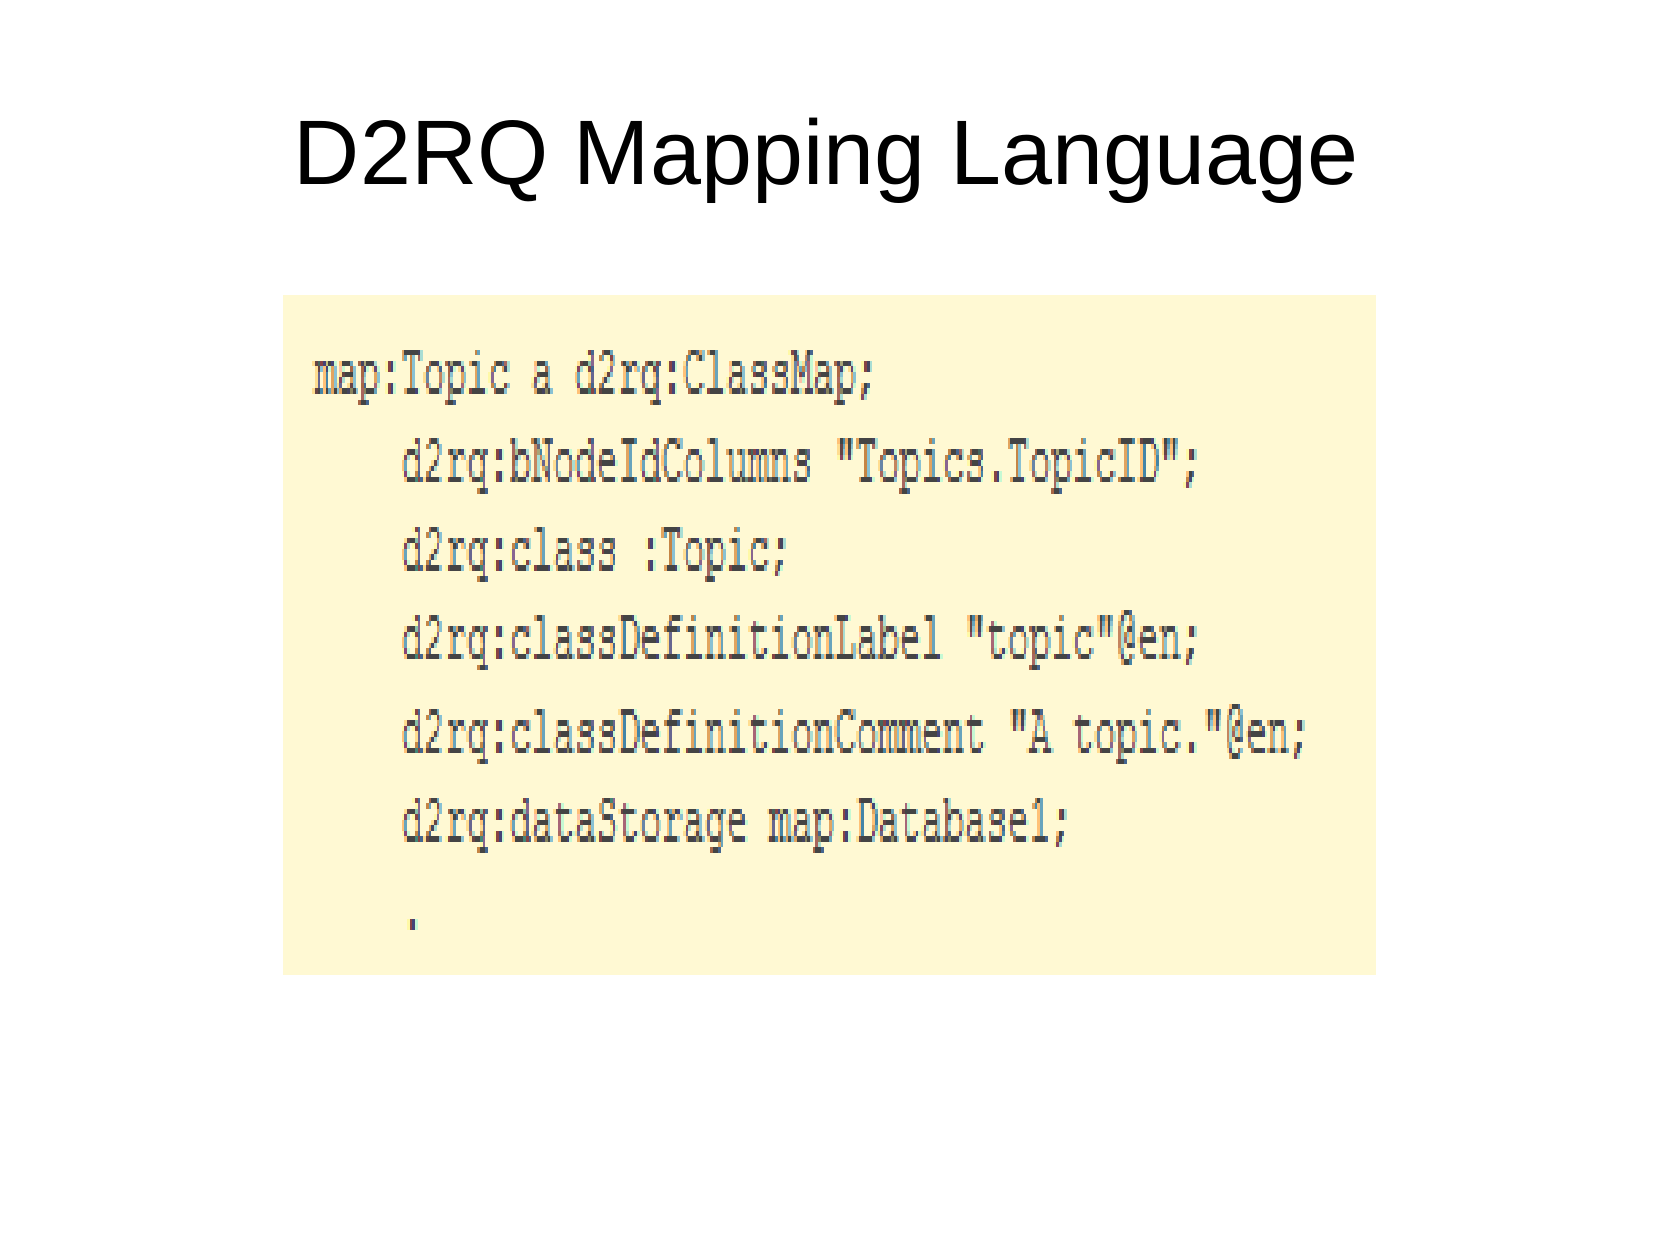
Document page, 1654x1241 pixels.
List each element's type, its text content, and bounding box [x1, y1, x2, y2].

title D2RQ Mapping Language [82, 56, 1571, 250]
picture [283, 295, 1376, 975]
